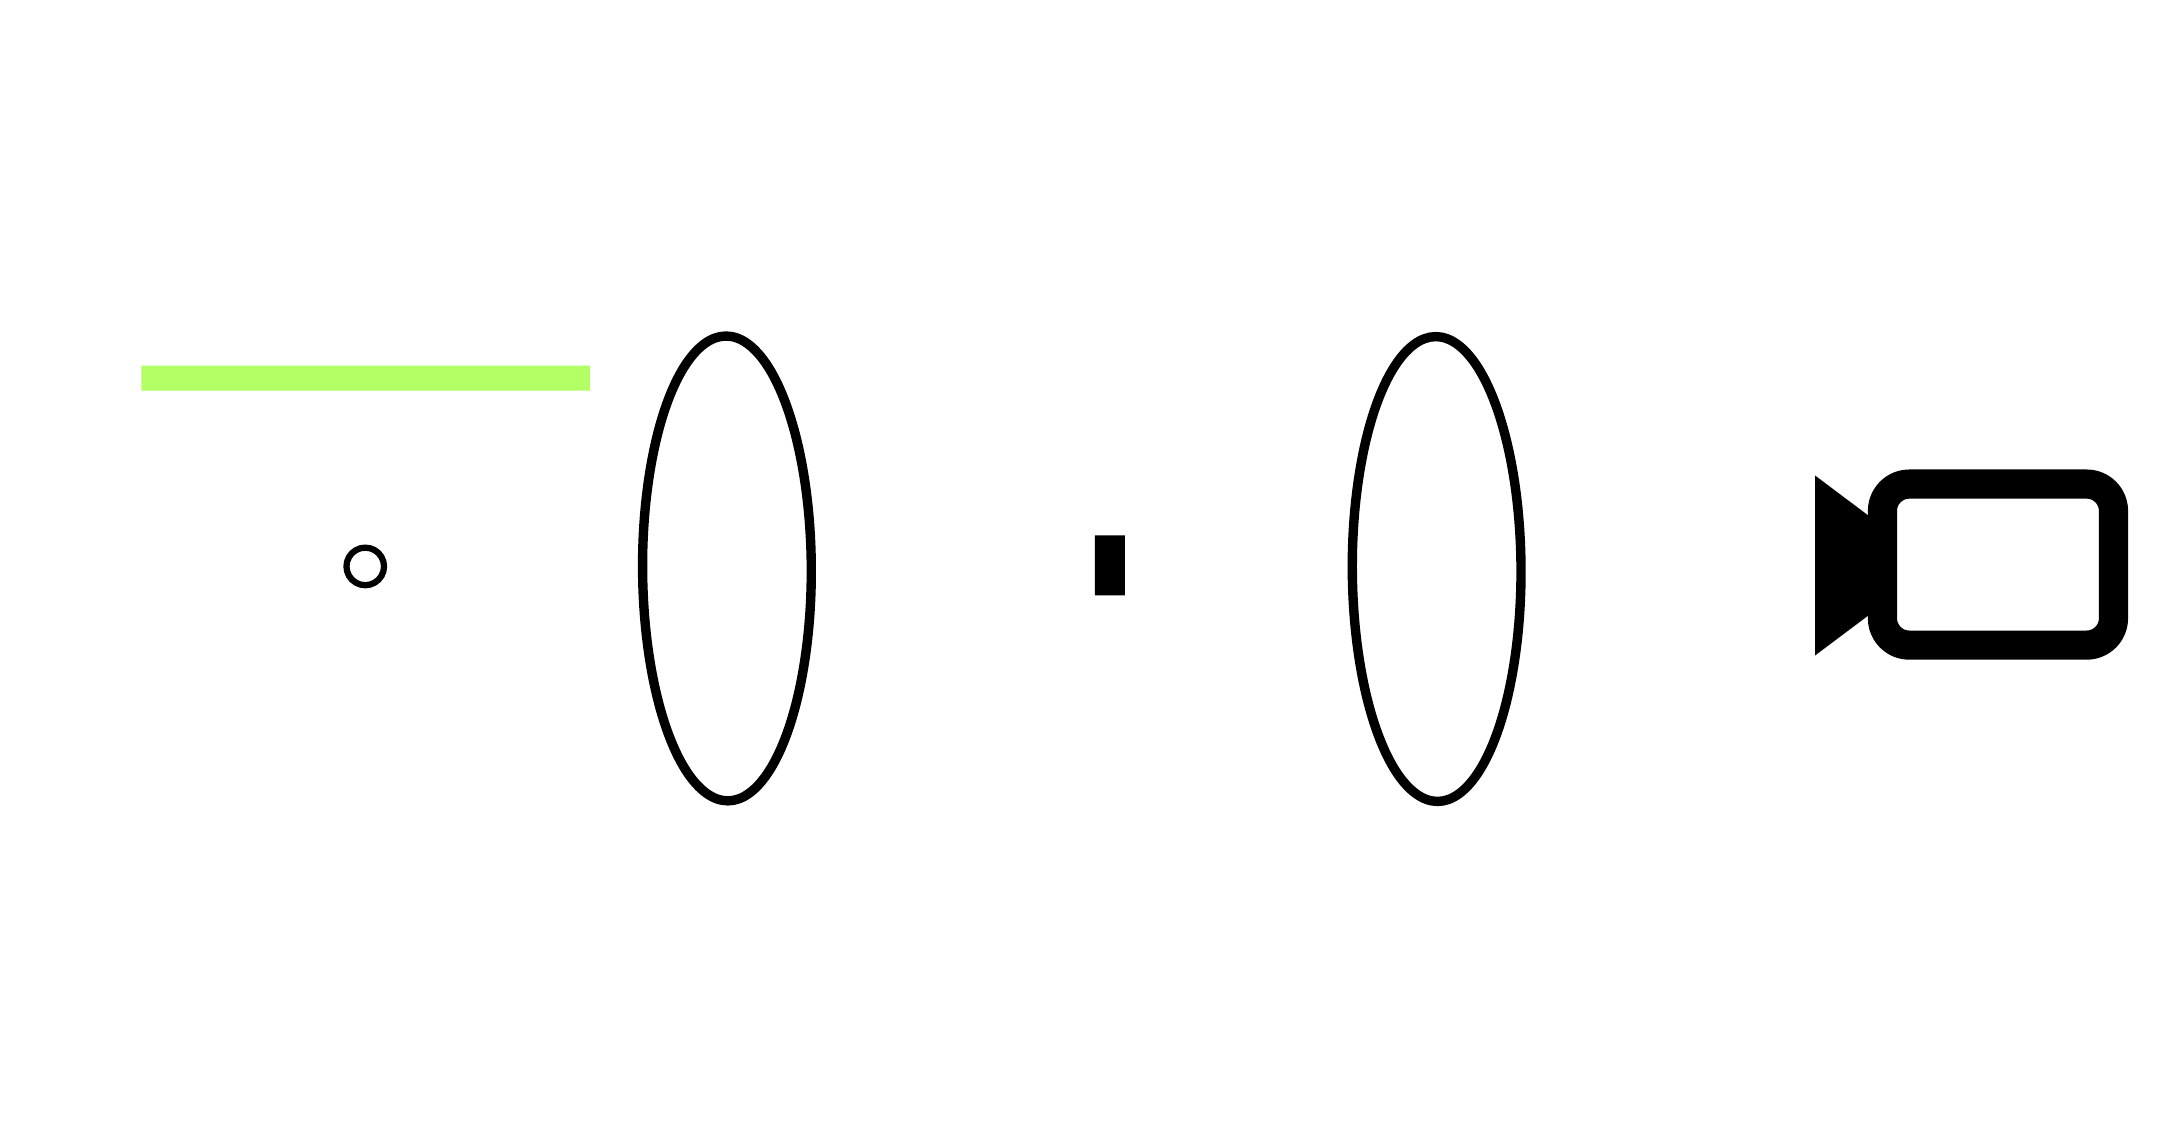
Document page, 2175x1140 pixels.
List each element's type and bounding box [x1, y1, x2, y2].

text_box [642, 336, 812, 801]
text_box [1094, 535, 1125, 596]
text_box [1882, 484, 2114, 646]
text_box [1352, 336, 1522, 802]
text_box [1815, 475, 1876, 656]
